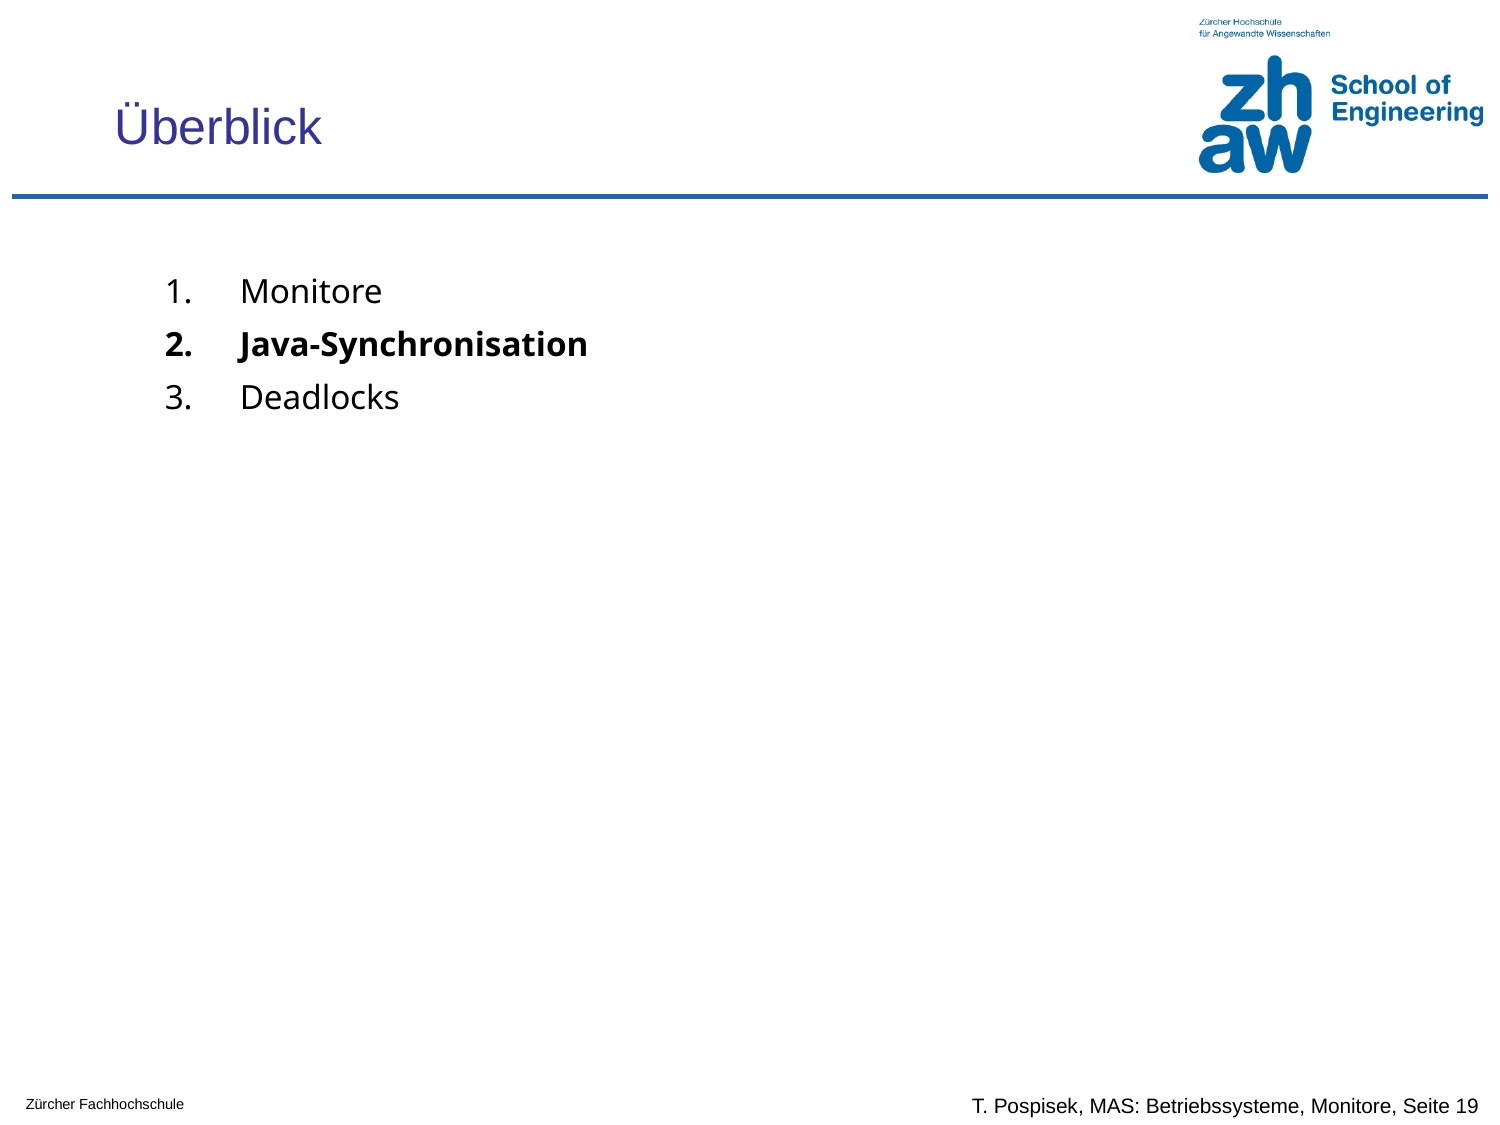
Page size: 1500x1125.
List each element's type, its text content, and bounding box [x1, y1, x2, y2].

picture [1199, 19, 1483, 173]
title Überblick [99, 50, 1379, 163]
text_box Monitore Java-Synchronisation Deadlocks [149, 262, 1363, 1038]
